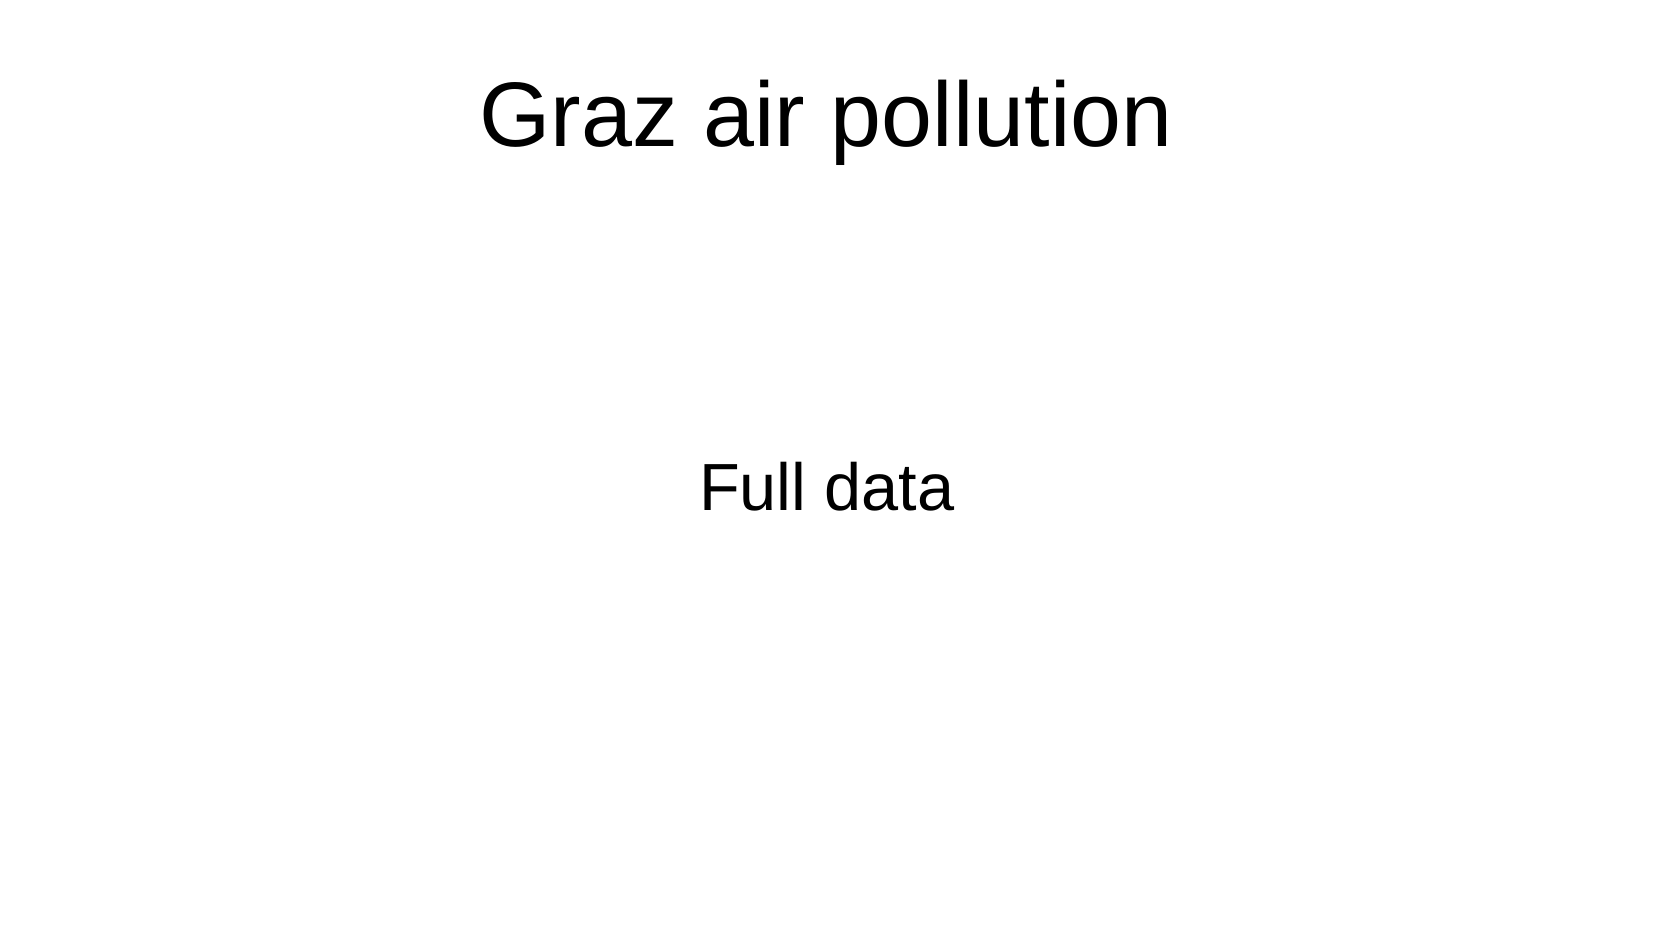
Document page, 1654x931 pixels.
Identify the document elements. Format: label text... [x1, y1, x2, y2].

title Graz air pollution [82, 37, 1571, 193]
subtitle Full data [82, 217, 1571, 758]
